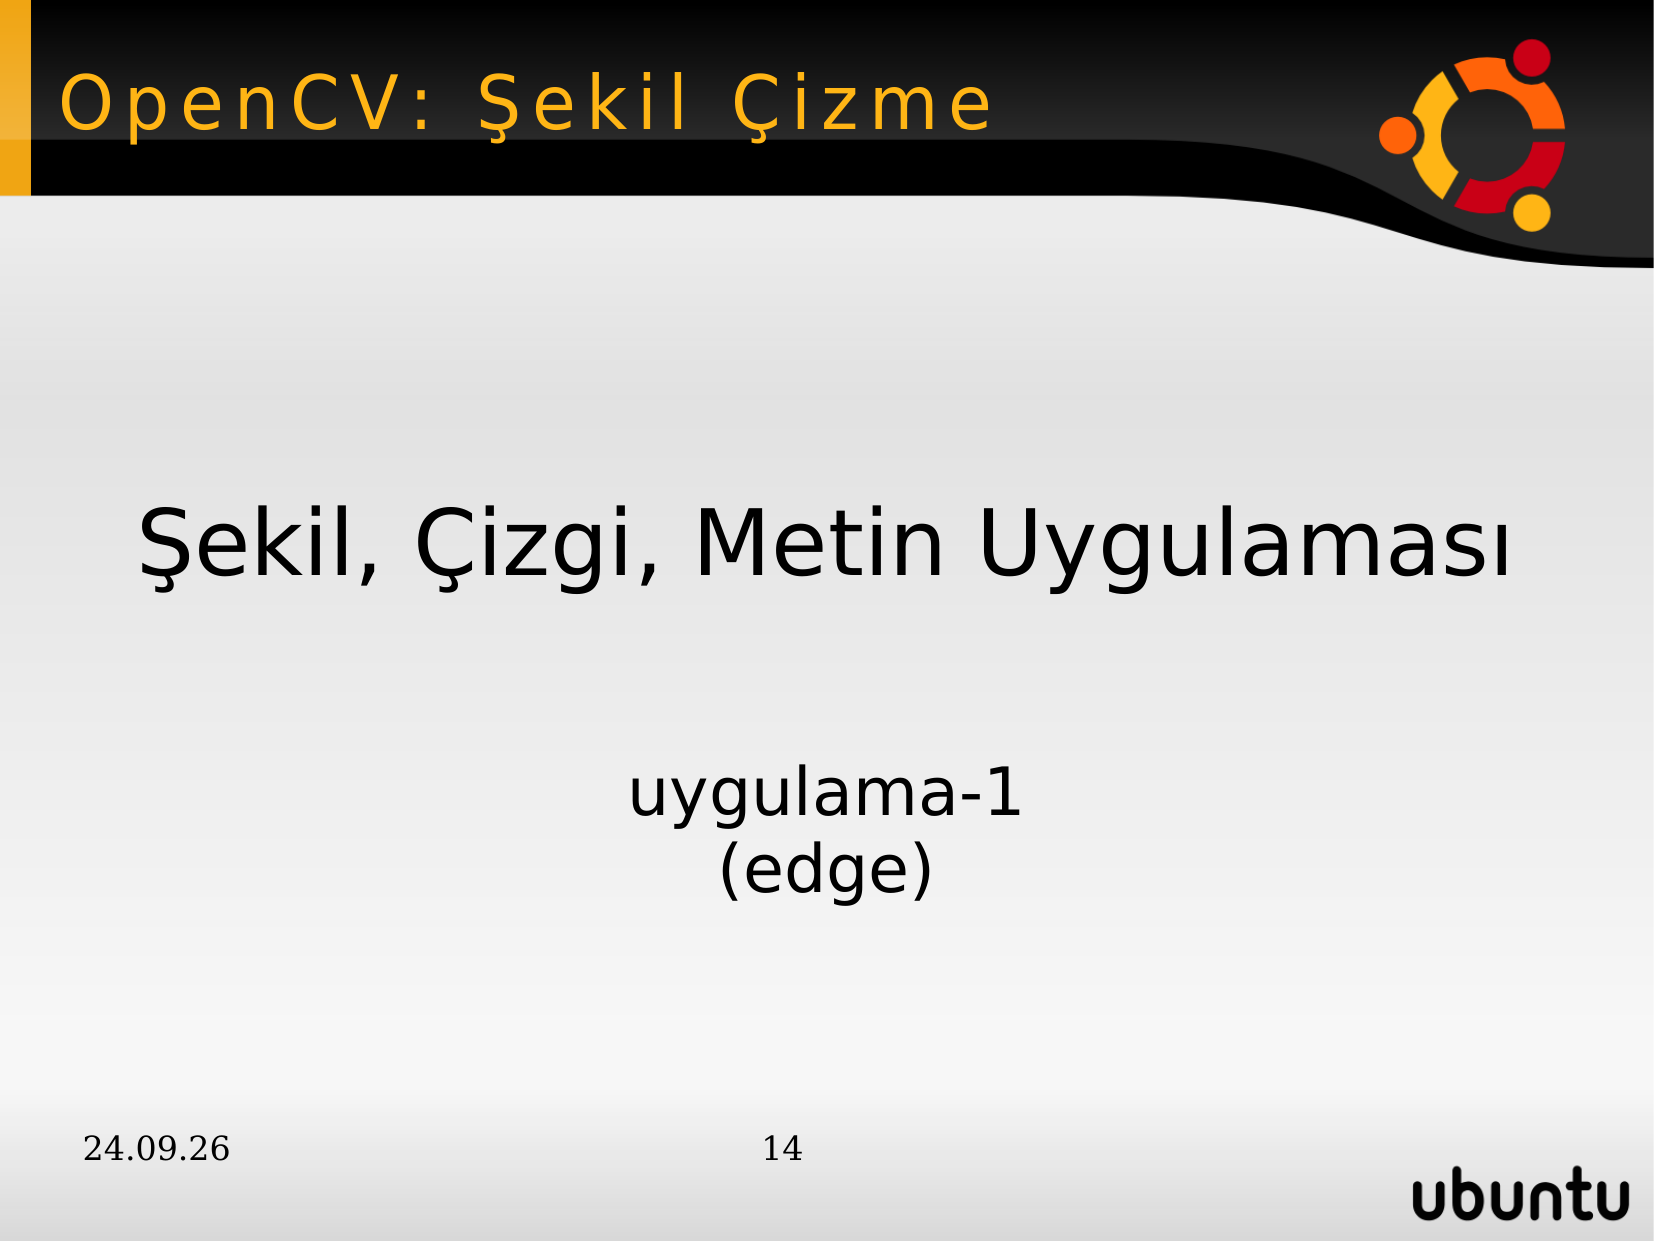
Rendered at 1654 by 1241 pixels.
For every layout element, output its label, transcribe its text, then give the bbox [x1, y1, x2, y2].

title OpenCV: Şekil Çizme [59, 29, 1270, 178]
picture [0, 0, 1654, 1241]
subtitle Şekil, Çizgi, Metin Uygulaması uygulama-1 (edge) [82, 297, 1571, 1102]
